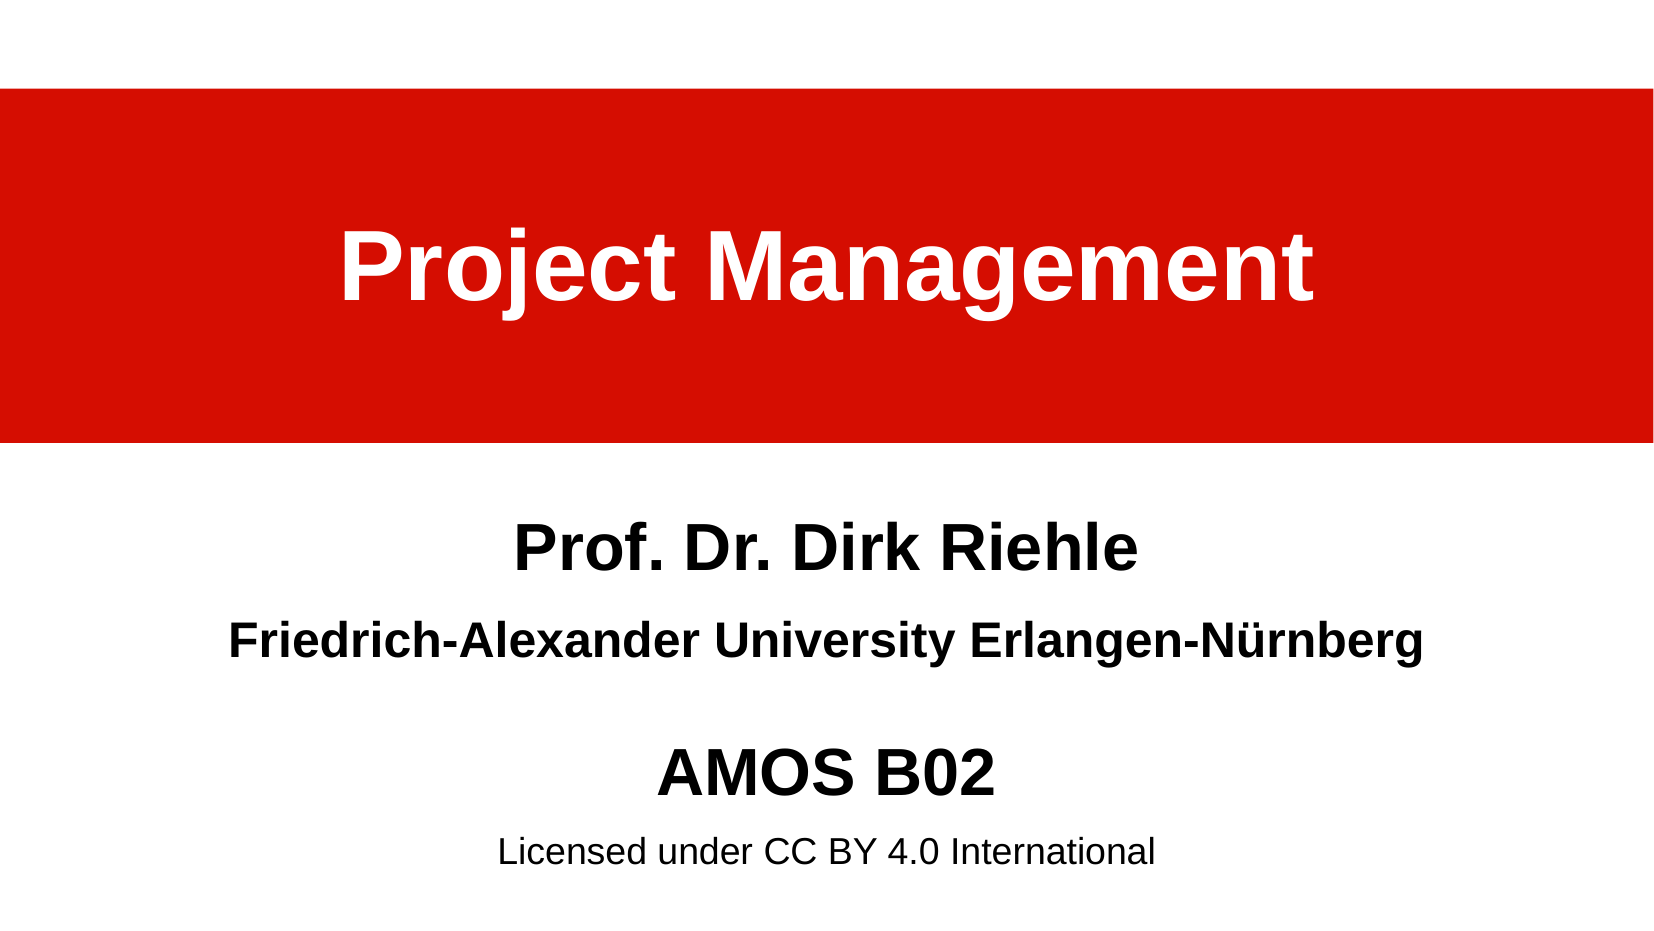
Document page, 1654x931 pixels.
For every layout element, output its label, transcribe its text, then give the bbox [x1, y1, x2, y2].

subtitle Prof. Dr. Dirk Riehle Friedrich-Alexander University Erlangen-Nürnberg AMOS B02 Licensed under CC BY 4.0 International [29, 472, 1625, 886]
title Project Management [0, 88, 1654, 443]
